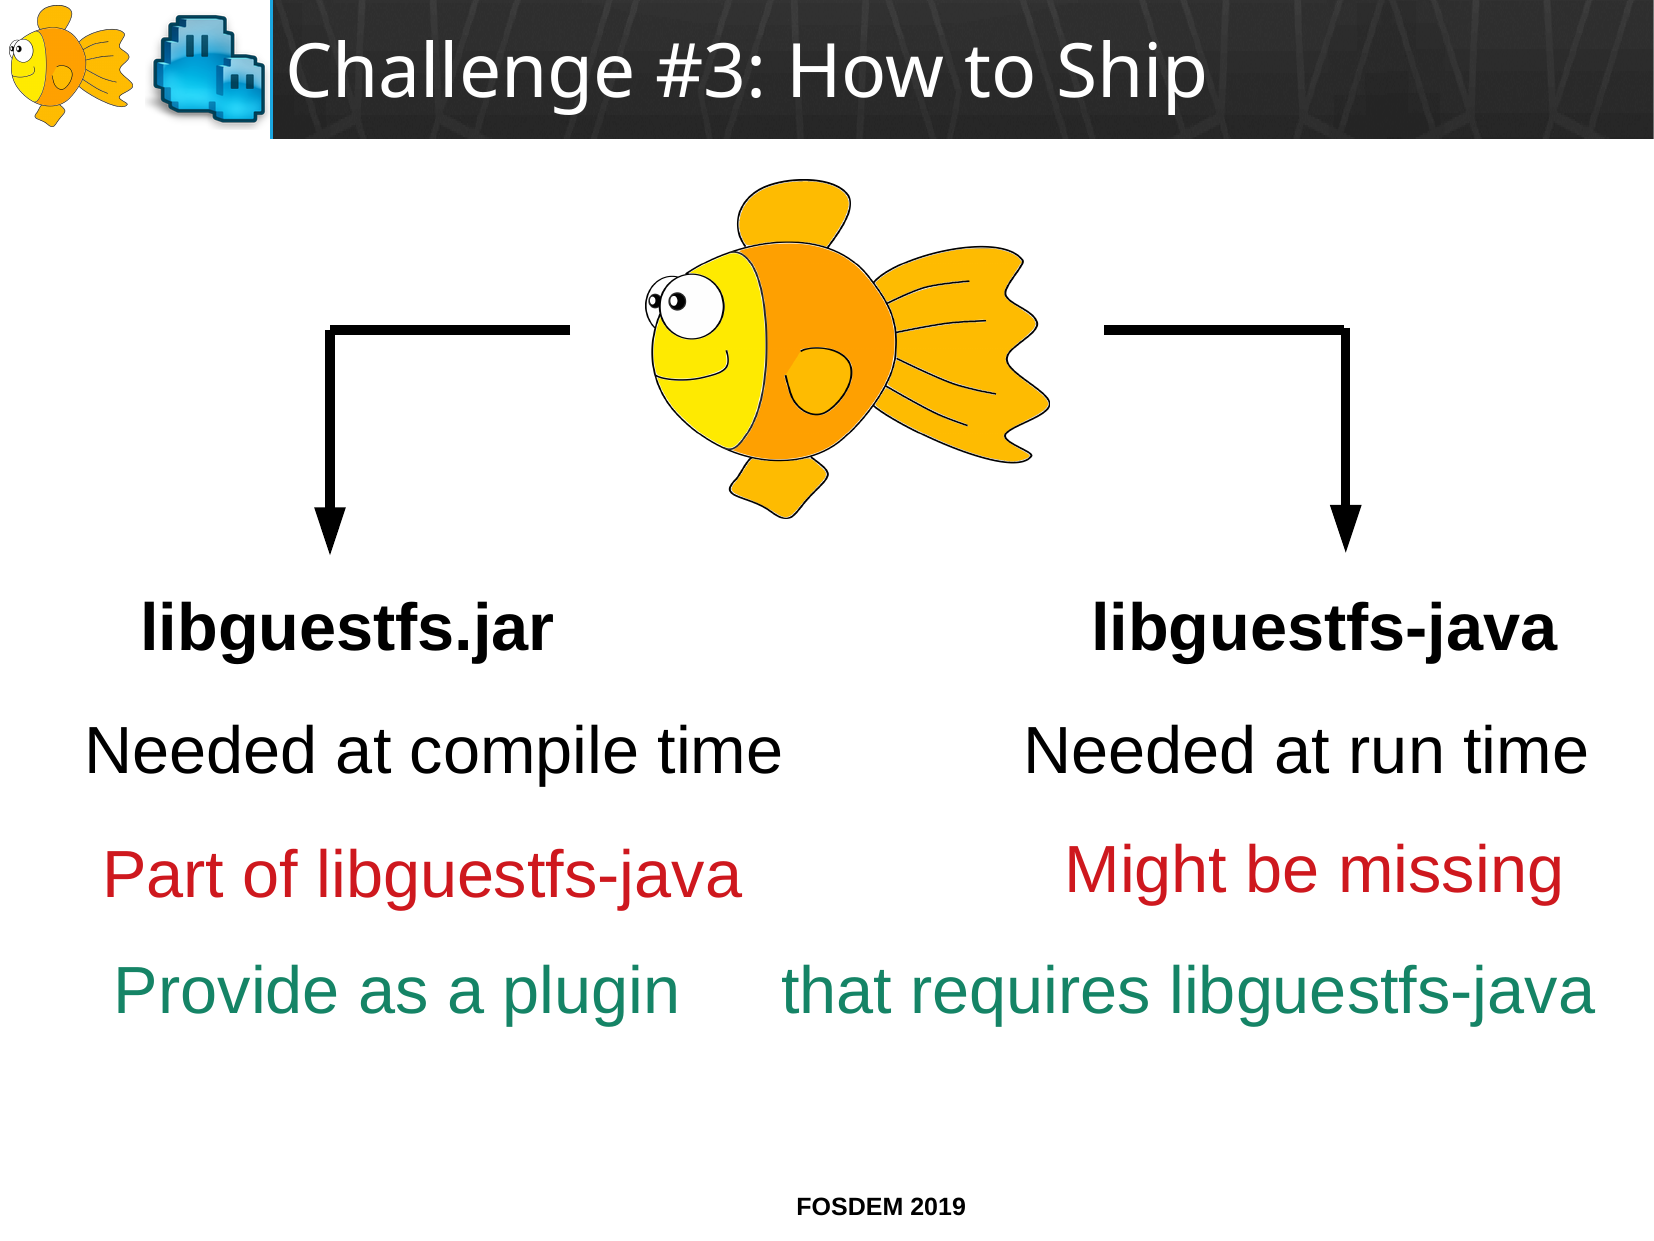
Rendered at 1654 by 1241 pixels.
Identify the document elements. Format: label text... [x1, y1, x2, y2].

text_box Needed at compile time [69, 705, 799, 796]
text_box Part of libguestfs-java [87, 829, 758, 920]
text_box Needed at run time [1008, 705, 1605, 796]
text_box libguestfs.jar [125, 582, 571, 672]
text_box libguestfs-java [1076, 582, 1573, 672]
text_box Might be missing [1050, 824, 1580, 915]
title Challenge #3: How to Ship [285, 11, 1653, 126]
picture [645, 179, 1050, 519]
text_box that requires libguestfs-java [766, 945, 1611, 1036]
text_box Provide as a plugin [99, 945, 696, 1036]
picture [145, 0, 1654, 139]
picture [9, 5, 133, 127]
